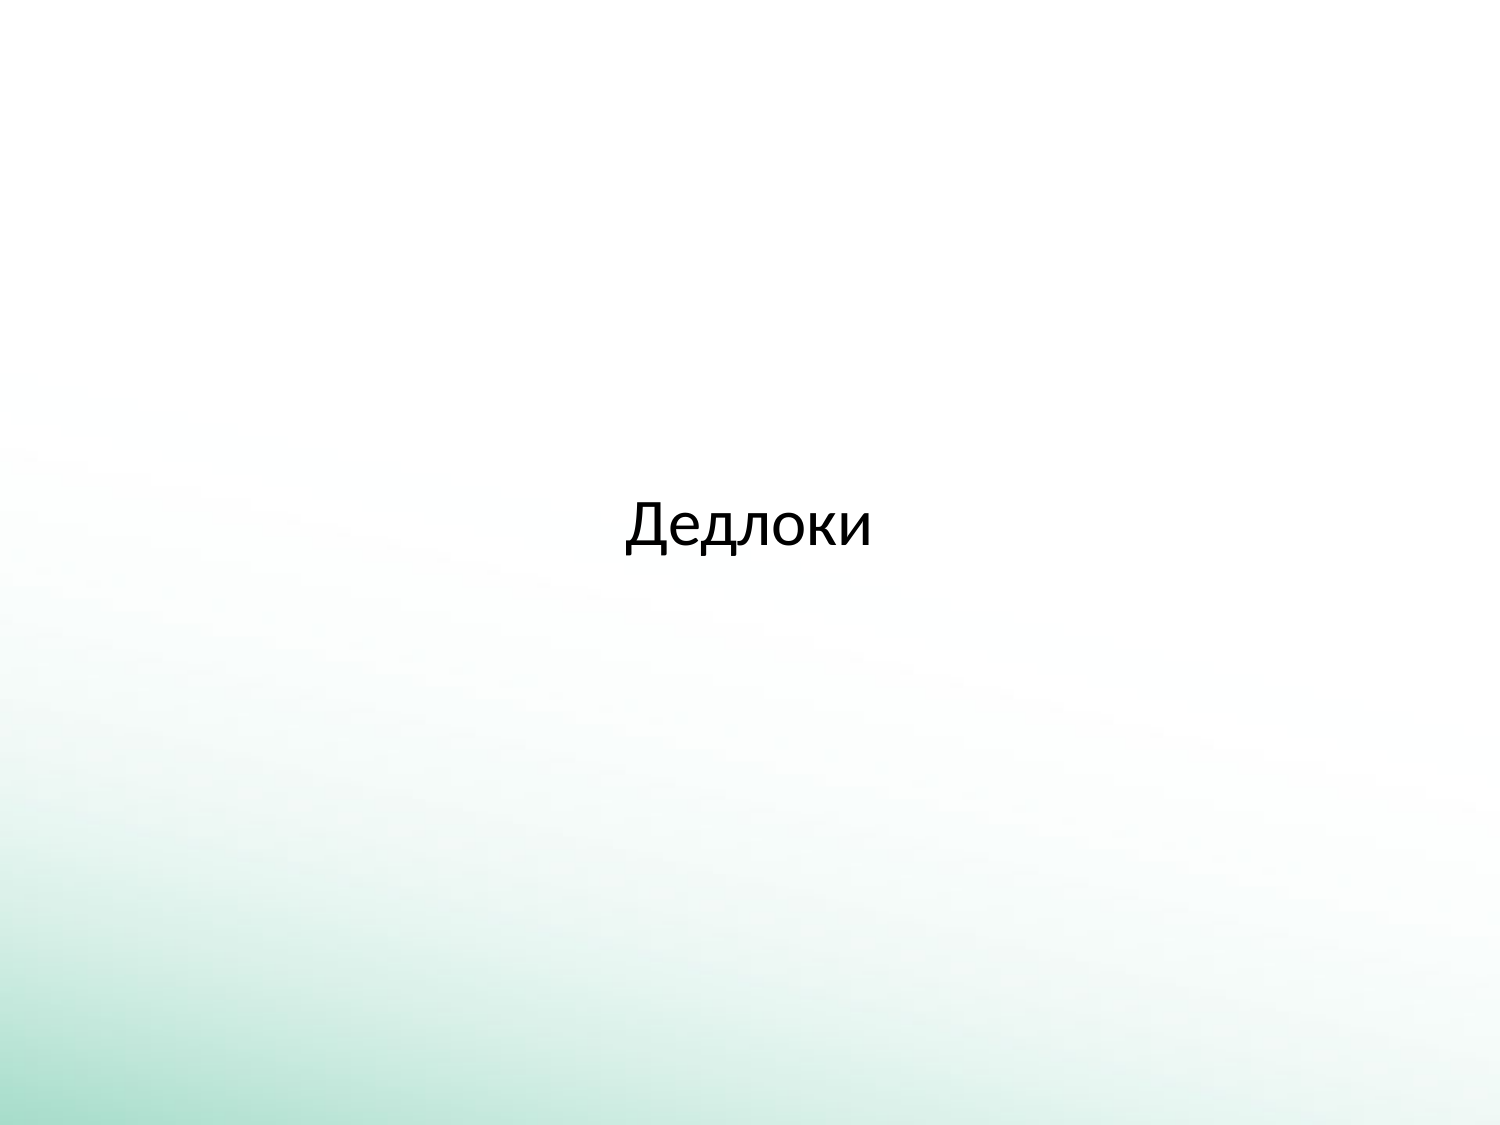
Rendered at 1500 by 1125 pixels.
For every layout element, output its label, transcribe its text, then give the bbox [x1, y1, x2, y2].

picture [0, 0, 1500, 1125]
title Дедлоки [75, 434, 1425, 623]
